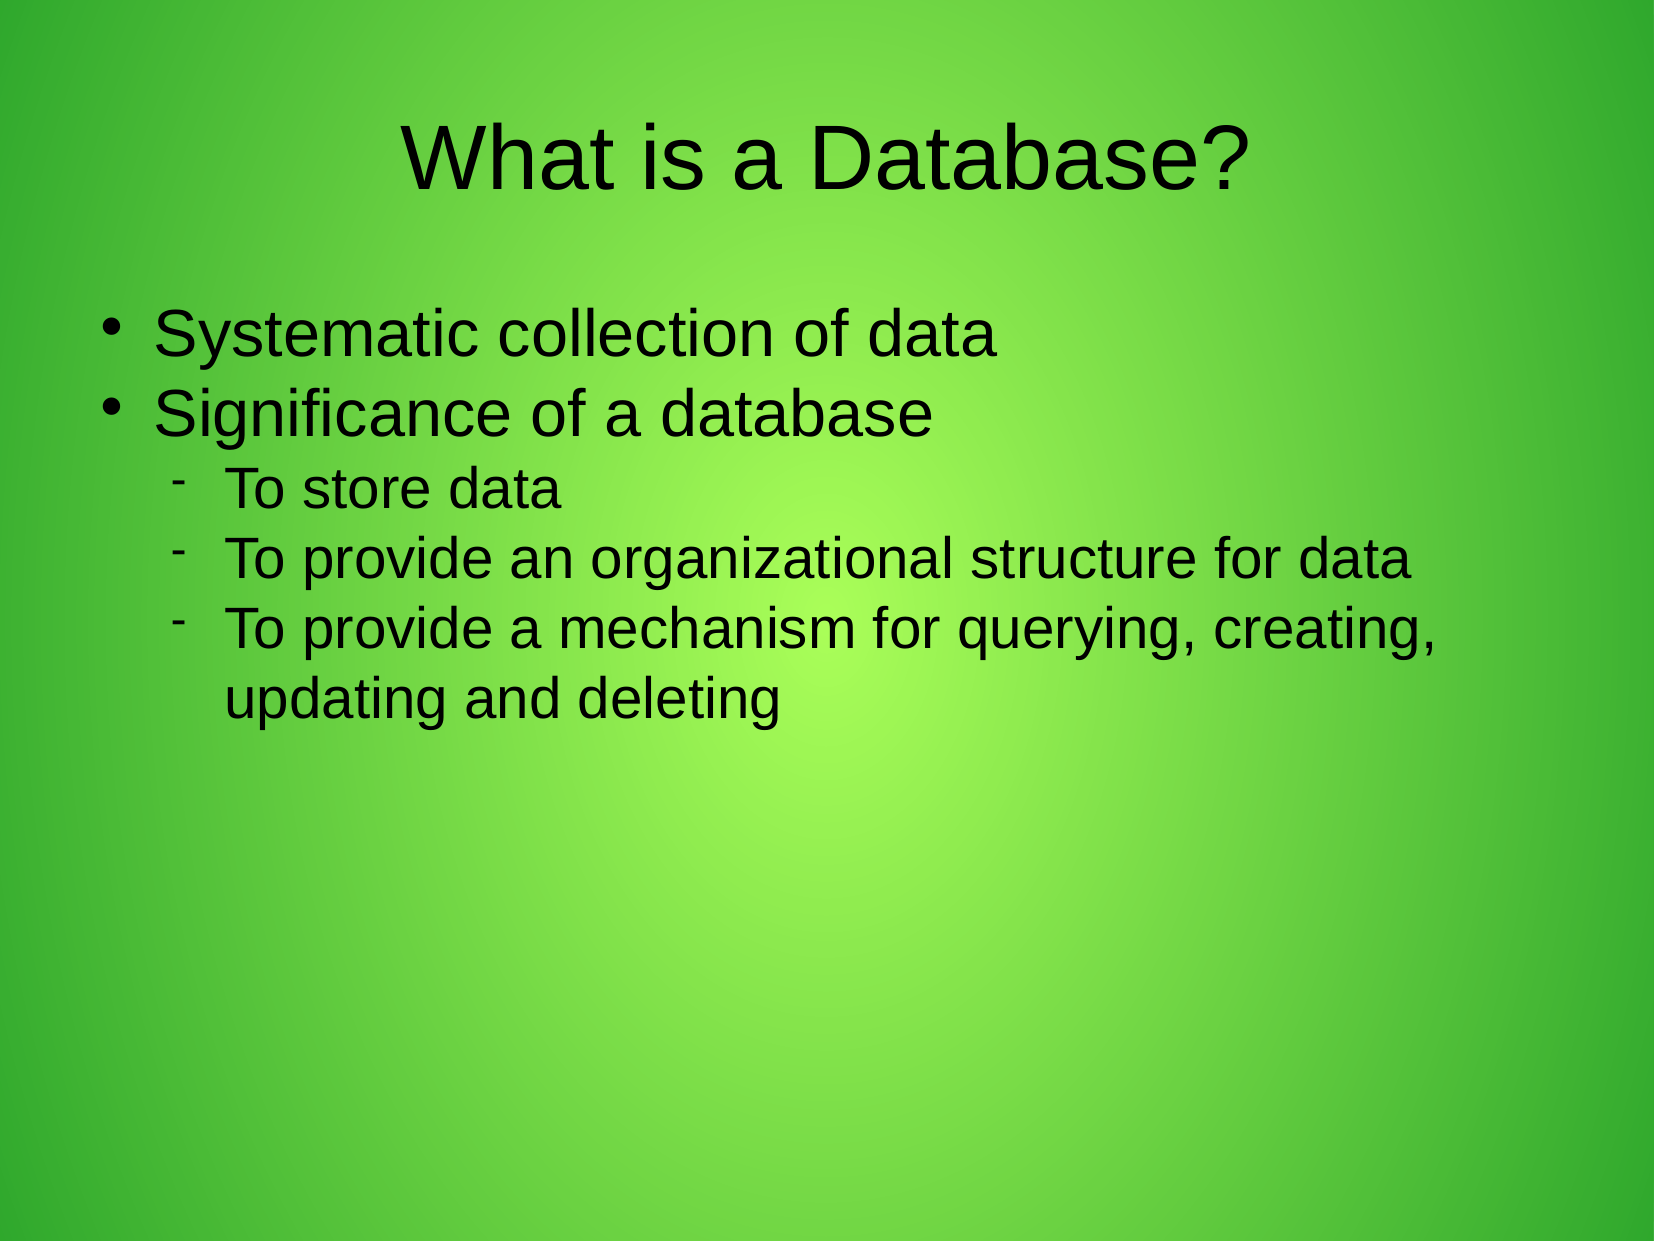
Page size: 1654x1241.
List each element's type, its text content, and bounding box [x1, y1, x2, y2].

text_box What is a Database? [82, 49, 1571, 257]
text_box Systematic collection of data Significance of a database To store data To provide an organizational structure for data To provide a mechanism for querying, creating, updating and deleting [82, 290, 1571, 1010]
